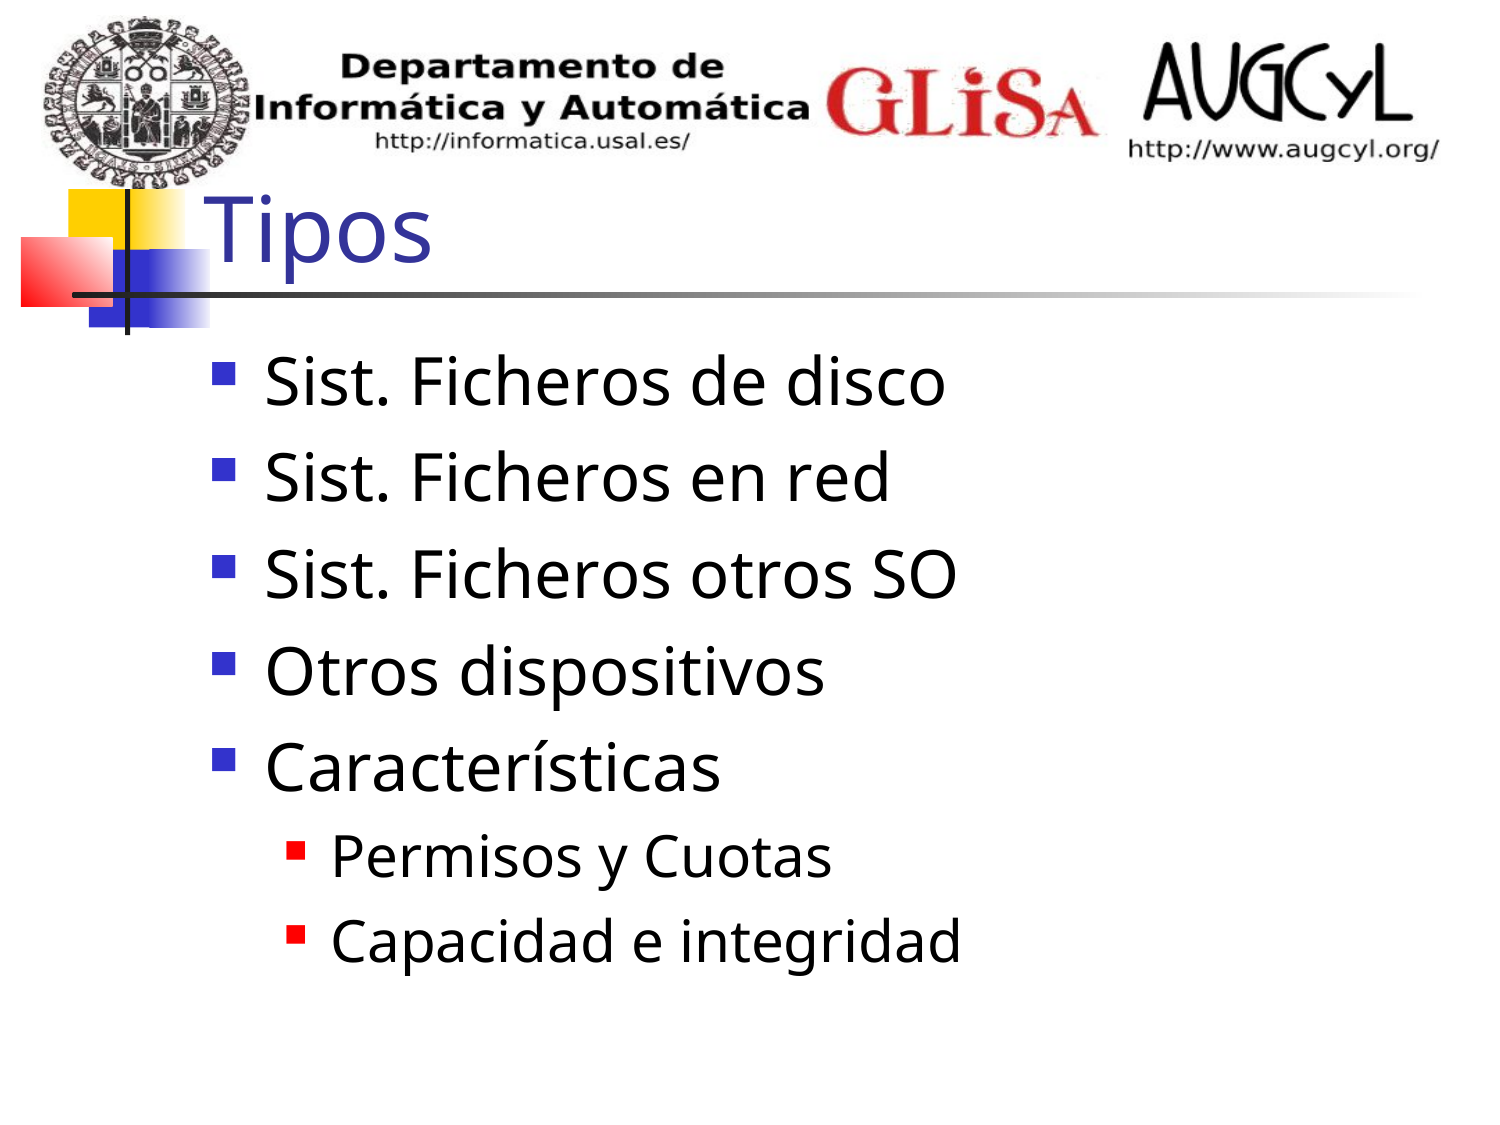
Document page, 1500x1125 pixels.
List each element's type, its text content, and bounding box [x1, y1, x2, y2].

title Tipos [188, 37, 1468, 289]
picture [41, 15, 1463, 189]
list Sist. Ficheros de disco Sist. Ficheros en red Sist. Ficheros otros SO Otros dispositivos Características Permisos y Cuotas Capacidad e integridad [193, 331, 1469, 1090]
